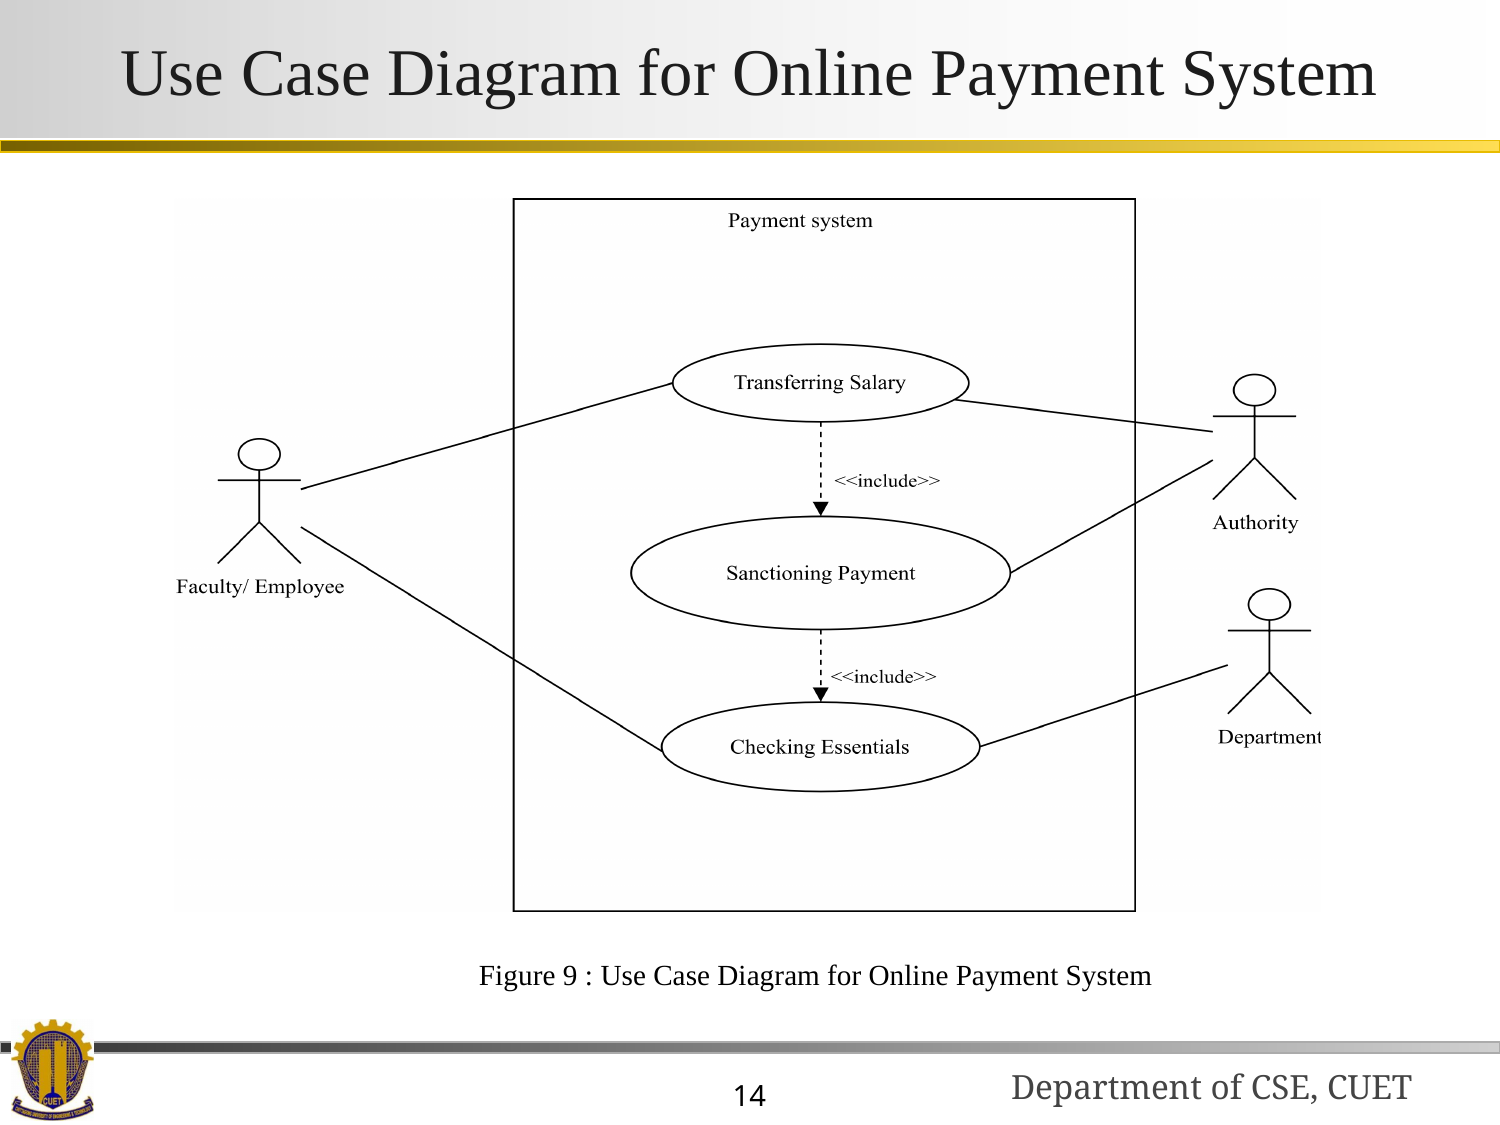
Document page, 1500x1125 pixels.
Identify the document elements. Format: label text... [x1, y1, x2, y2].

text_box Figure 9 : Use Case Diagram for Online Payment System [454, 941, 1171, 1007]
title Use Case Diagram for Online Payment System [0, 0, 1500, 138]
picture [11, 1019, 94, 1121]
picture [174, 198, 1321, 912]
